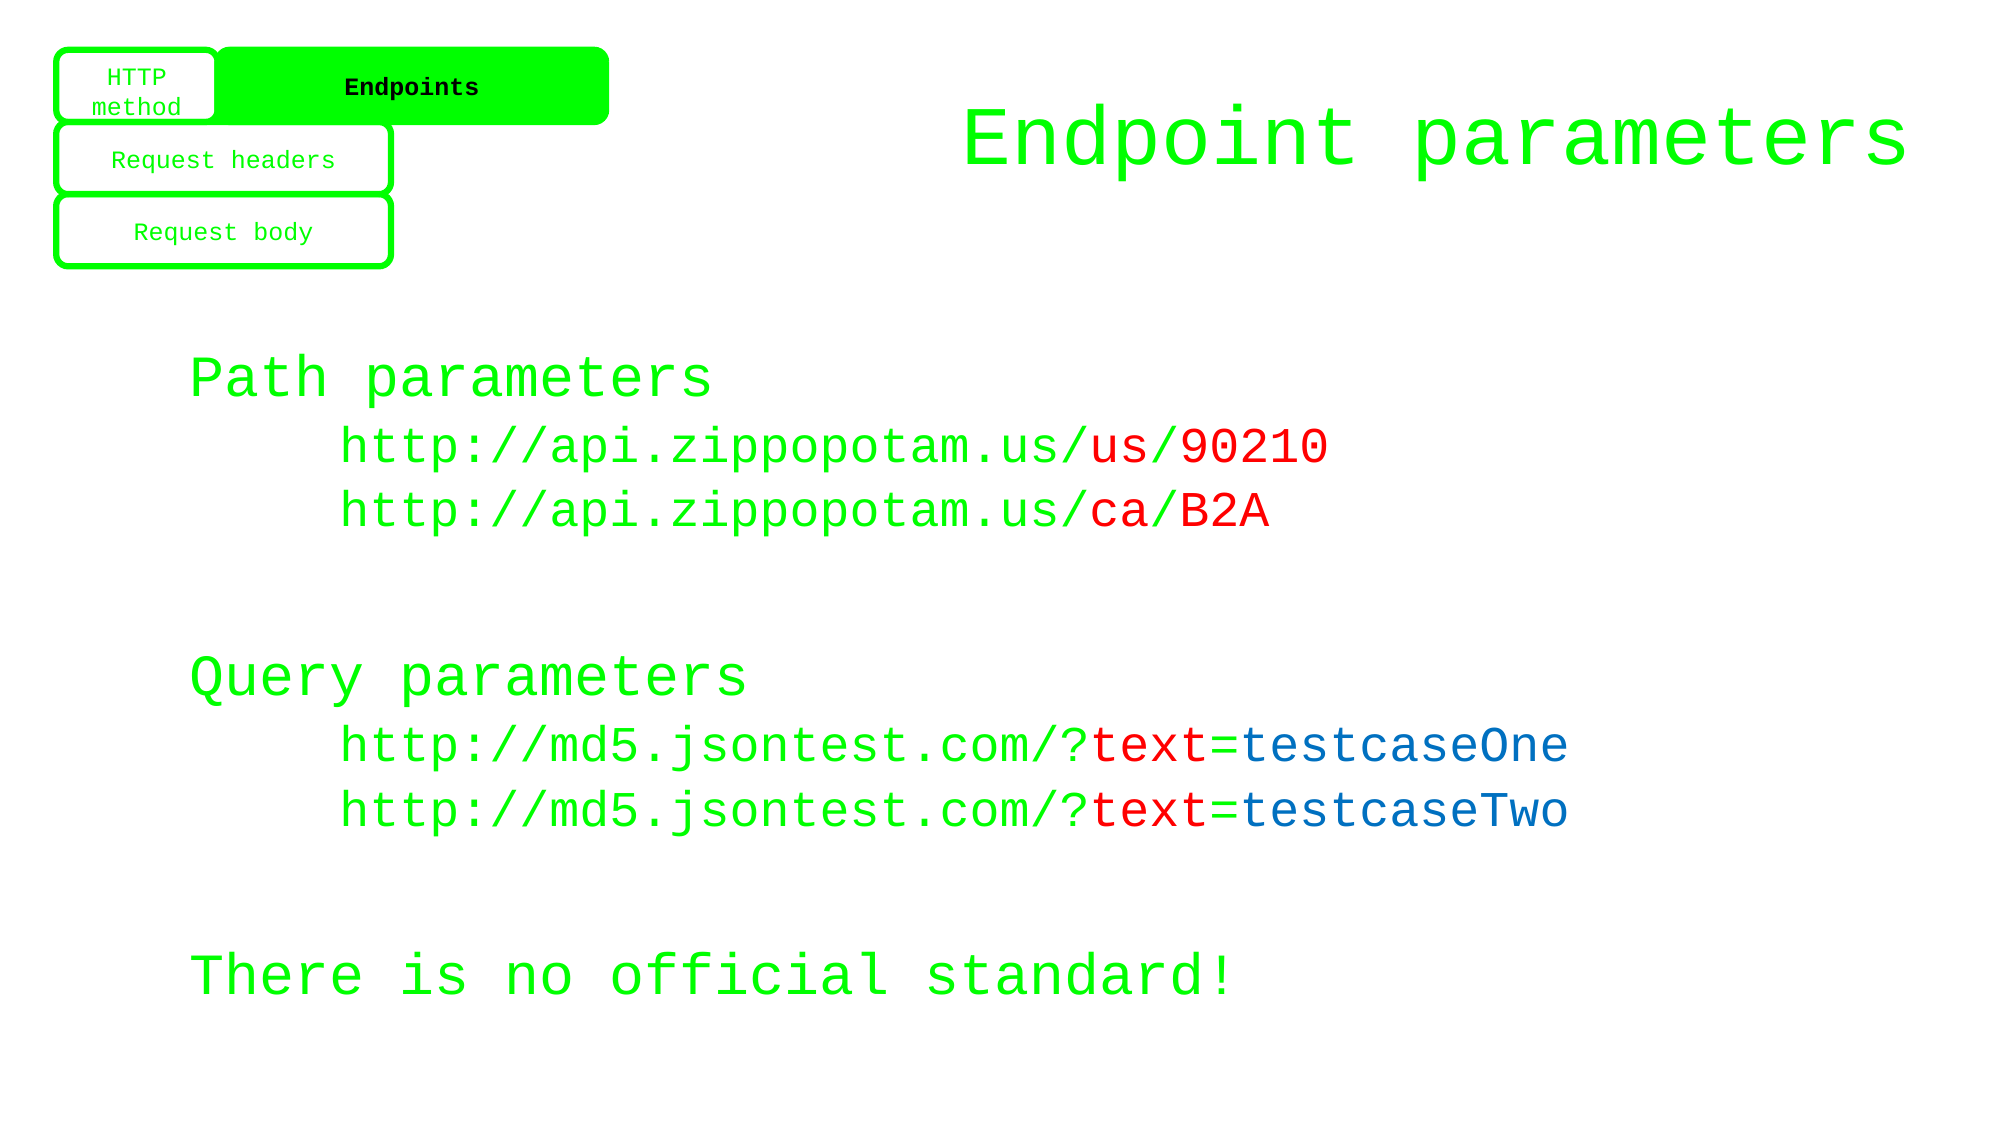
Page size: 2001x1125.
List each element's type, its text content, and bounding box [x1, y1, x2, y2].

text_box Request body [56, 194, 392, 267]
text_box Endpoints [217, 49, 607, 123]
list Path parameters http://api.zippopotam.us/us/90210 http://api.zippopotam.us/ca/B2A Query parameters http://md5.jsontest.com/?text=testcaseOne http://md5.jsontest.com/?text=testcaseTwo There is no official standard! [136, 338, 1862, 1053]
text_box Endpoint parameters [873, 73, 2000, 190]
text_box Request headers [56, 121, 392, 194]
text_box HTTP method [56, 49, 217, 122]
